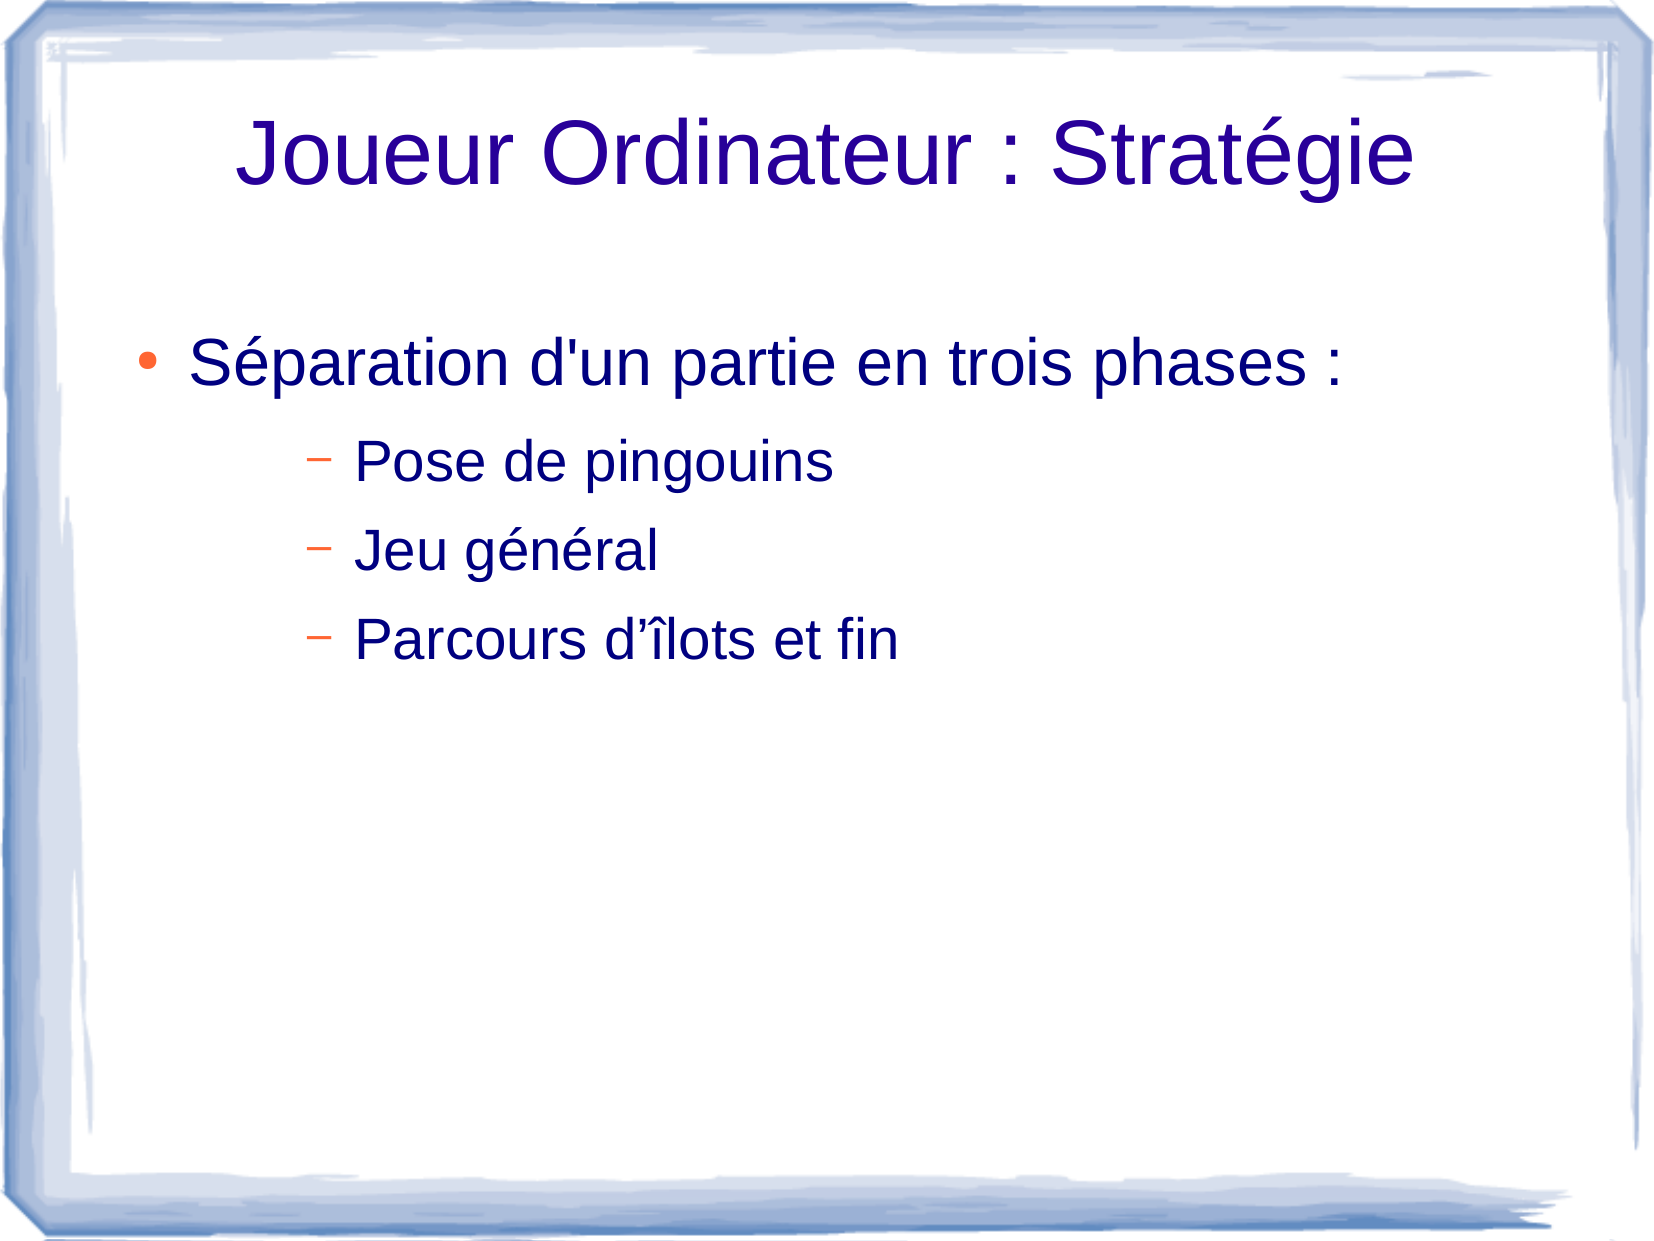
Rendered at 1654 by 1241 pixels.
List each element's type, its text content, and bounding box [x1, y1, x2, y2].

list Séparation d'un partie en trois phases : Pose de pingouins Jeu général Parcours d’îlots et fin [118, 324, 1571, 1030]
picture [0, 0, 1654, 1241]
title Joueur Ordinateur : Stratégie [82, 49, 1571, 257]
